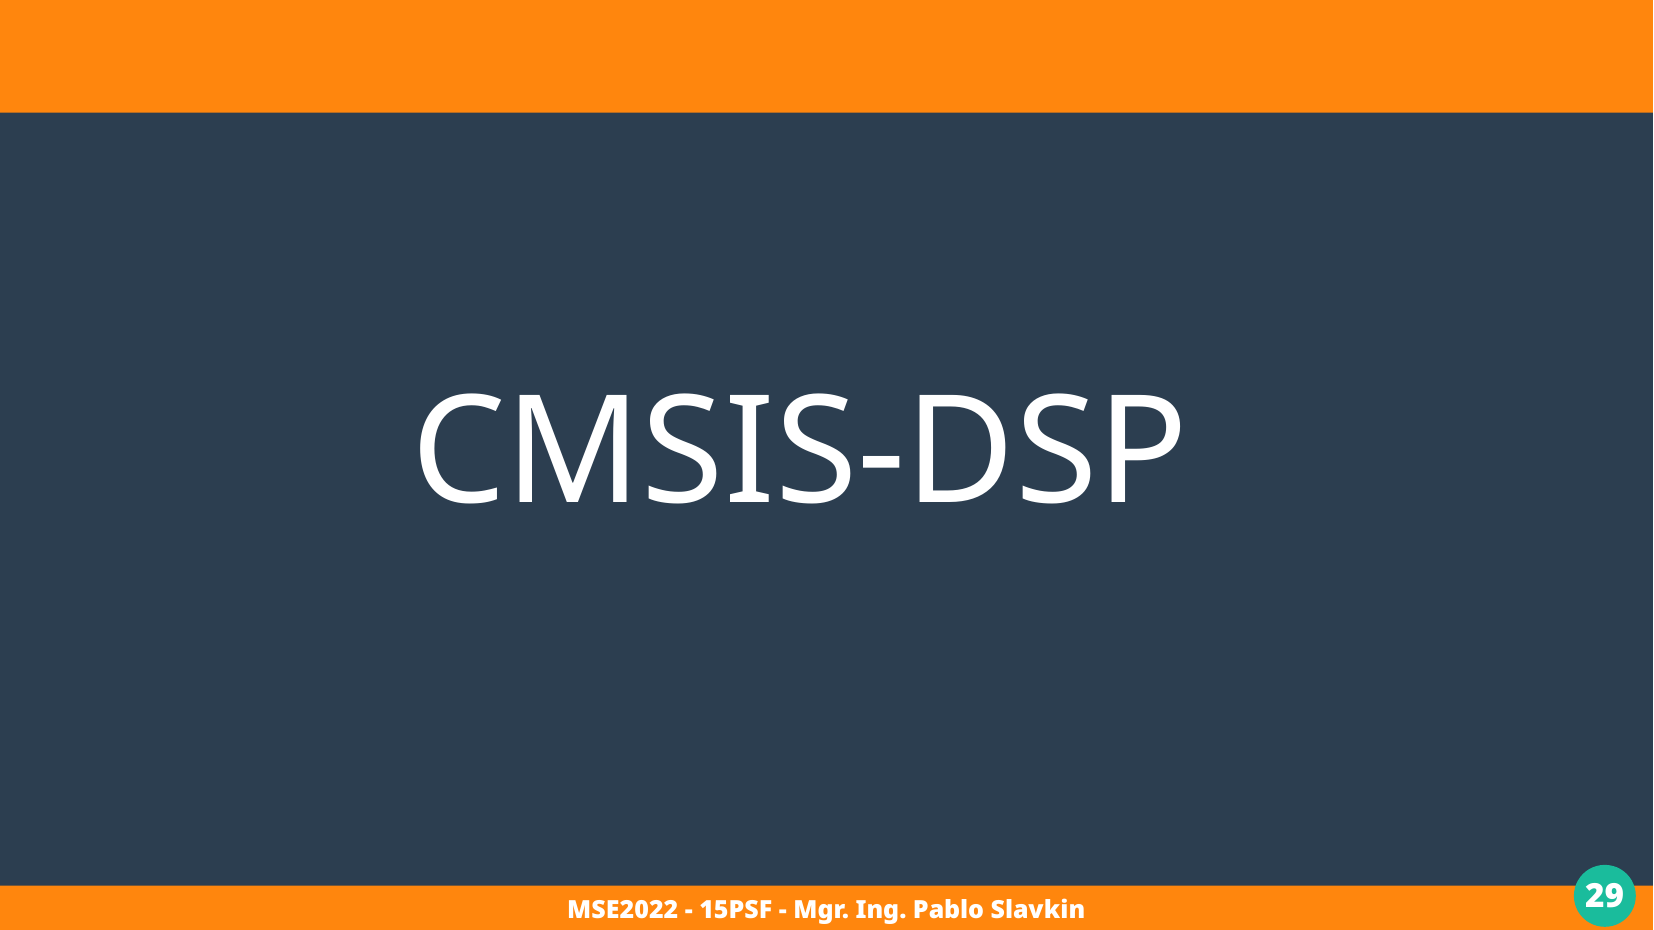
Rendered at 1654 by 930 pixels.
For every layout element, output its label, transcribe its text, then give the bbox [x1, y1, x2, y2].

list CMSIS-DSP [411, 342, 1653, 579]
